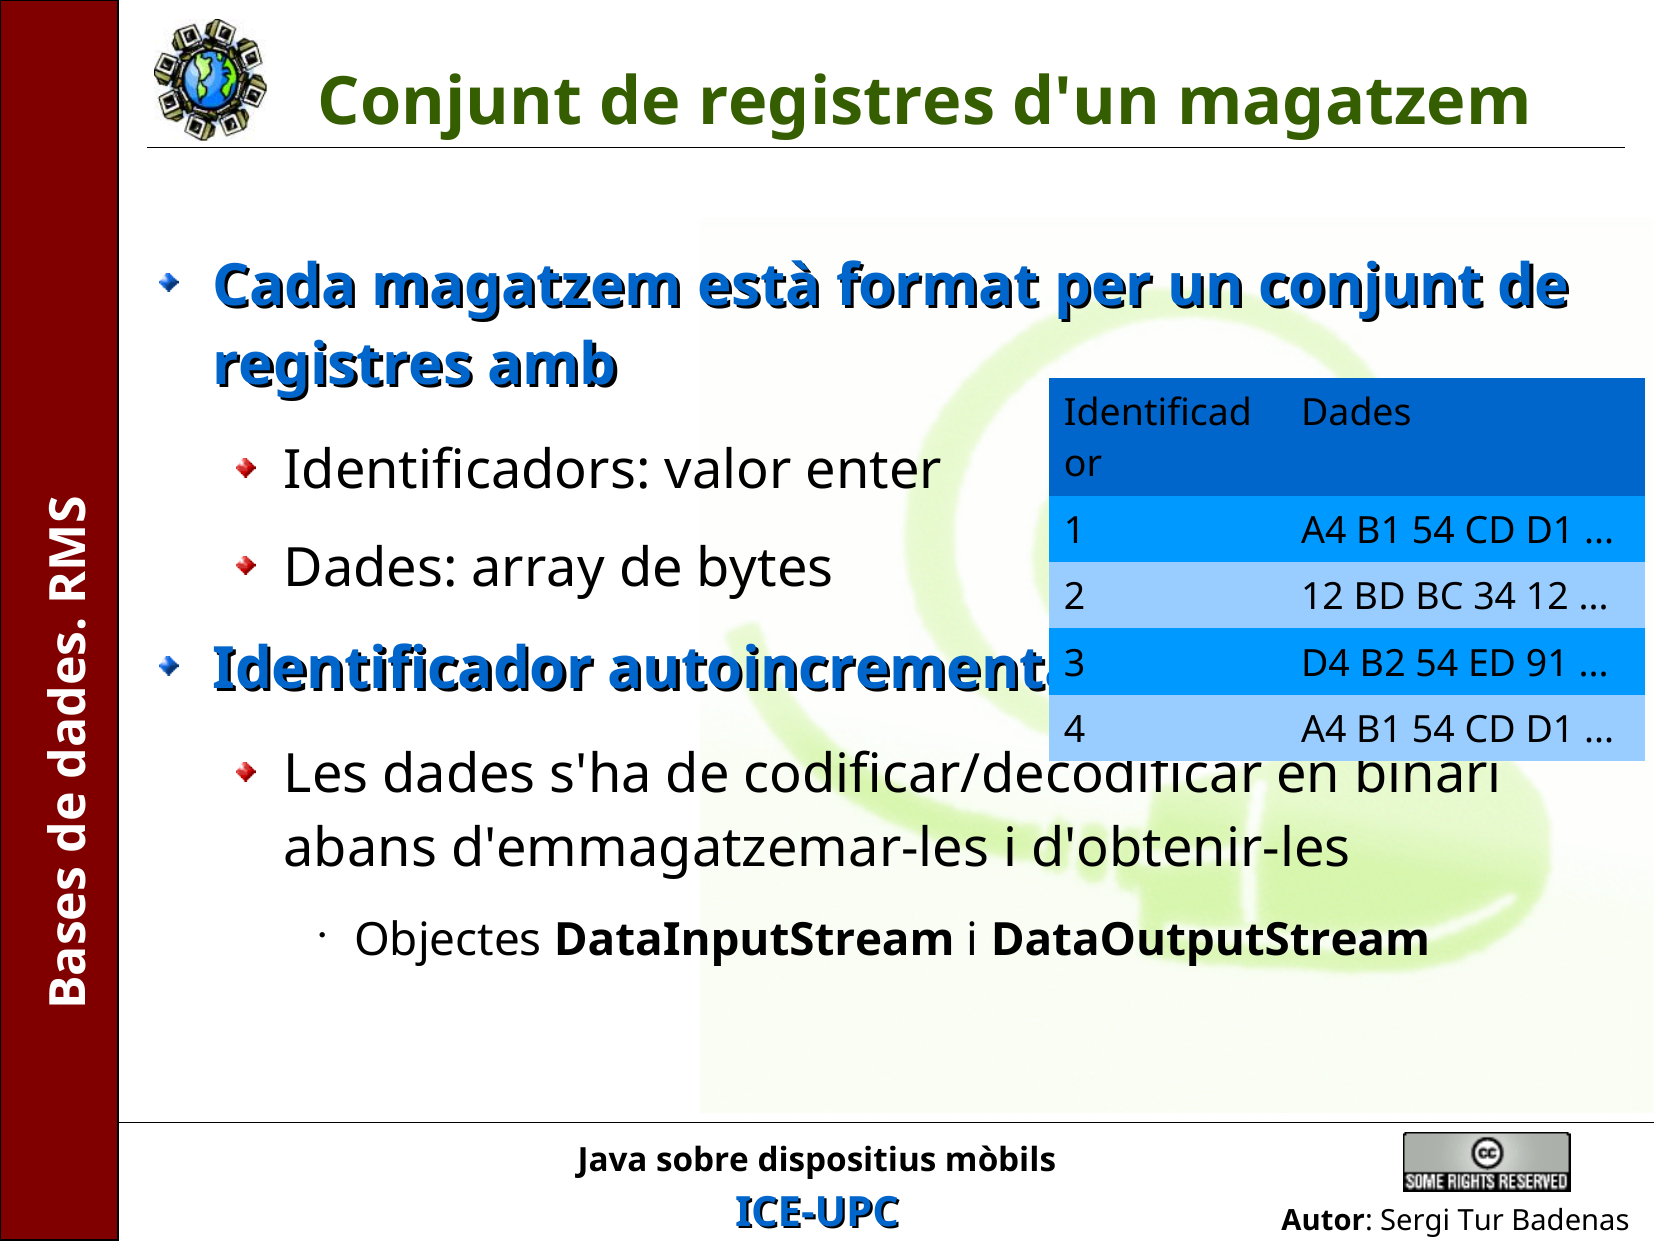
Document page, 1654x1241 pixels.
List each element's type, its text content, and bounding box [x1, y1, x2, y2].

picture [154, 19, 268, 142]
table_cell D4 B2 54 ED 91 ... [1286, 628, 1645, 695]
table_header Identificador [1049, 378, 1286, 496]
table_cell 2 [1049, 562, 1286, 628]
table_cell 12 BD BC 34 12 ... [1286, 562, 1645, 628]
table_cell A4 B1 54 CD D1 ... [1286, 695, 1645, 761]
table_cell 3 [1049, 628, 1286, 695]
table_header Dades [1286, 378, 1645, 496]
title Conjunt de registres d'un magatzem [218, 56, 1633, 141]
table_cell A4 B1 54 CD D1 ... [1286, 496, 1645, 562]
list Cada magatzem està format per un conjunt de registres amb Identificadors: valor enter Dades: array de bytes Identificador autoincremental Les dades s'ha de codificar/decodificar en binari abans d'emmagatzemar-les i d'obtenir-les Objectes DataInputStream i DataOutputStream [141, 242, 1630, 1078]
table_cell 1 [1049, 496, 1286, 562]
picture [700, 217, 1654, 1113]
table_cell 4 [1049, 695, 1286, 761]
picture [1403, 1132, 1571, 1192]
